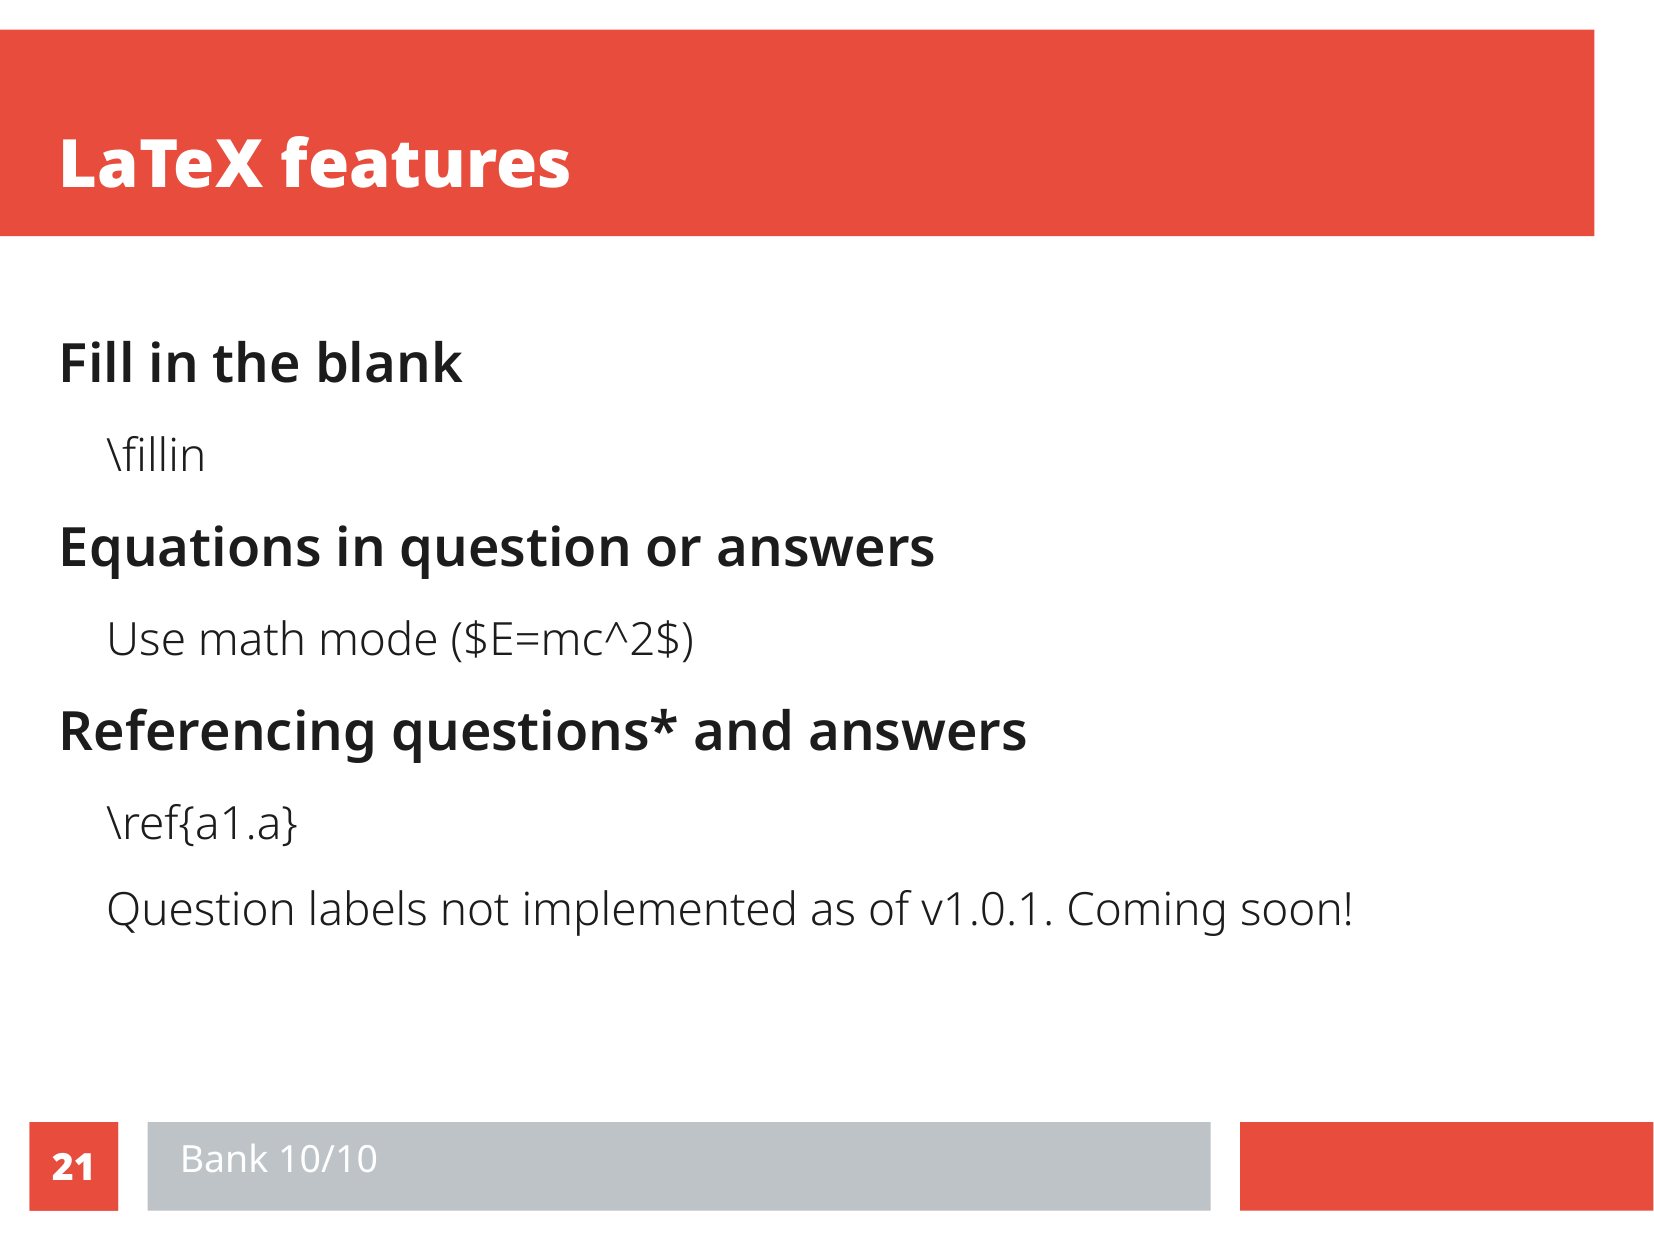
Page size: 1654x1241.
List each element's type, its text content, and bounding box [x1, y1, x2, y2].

list Fill in the blank \fillin Equations in question or answers Use math mode ($E=mc^2$) Referencing questions* and answers \ref{a1.a} Question labels not implemented as of v1.0.1. Coming soon! [59, 324, 1565, 1093]
text_box Bank 10/10 [165, 1125, 736, 1184]
title LaTeX features [59, 59, 1595, 207]
